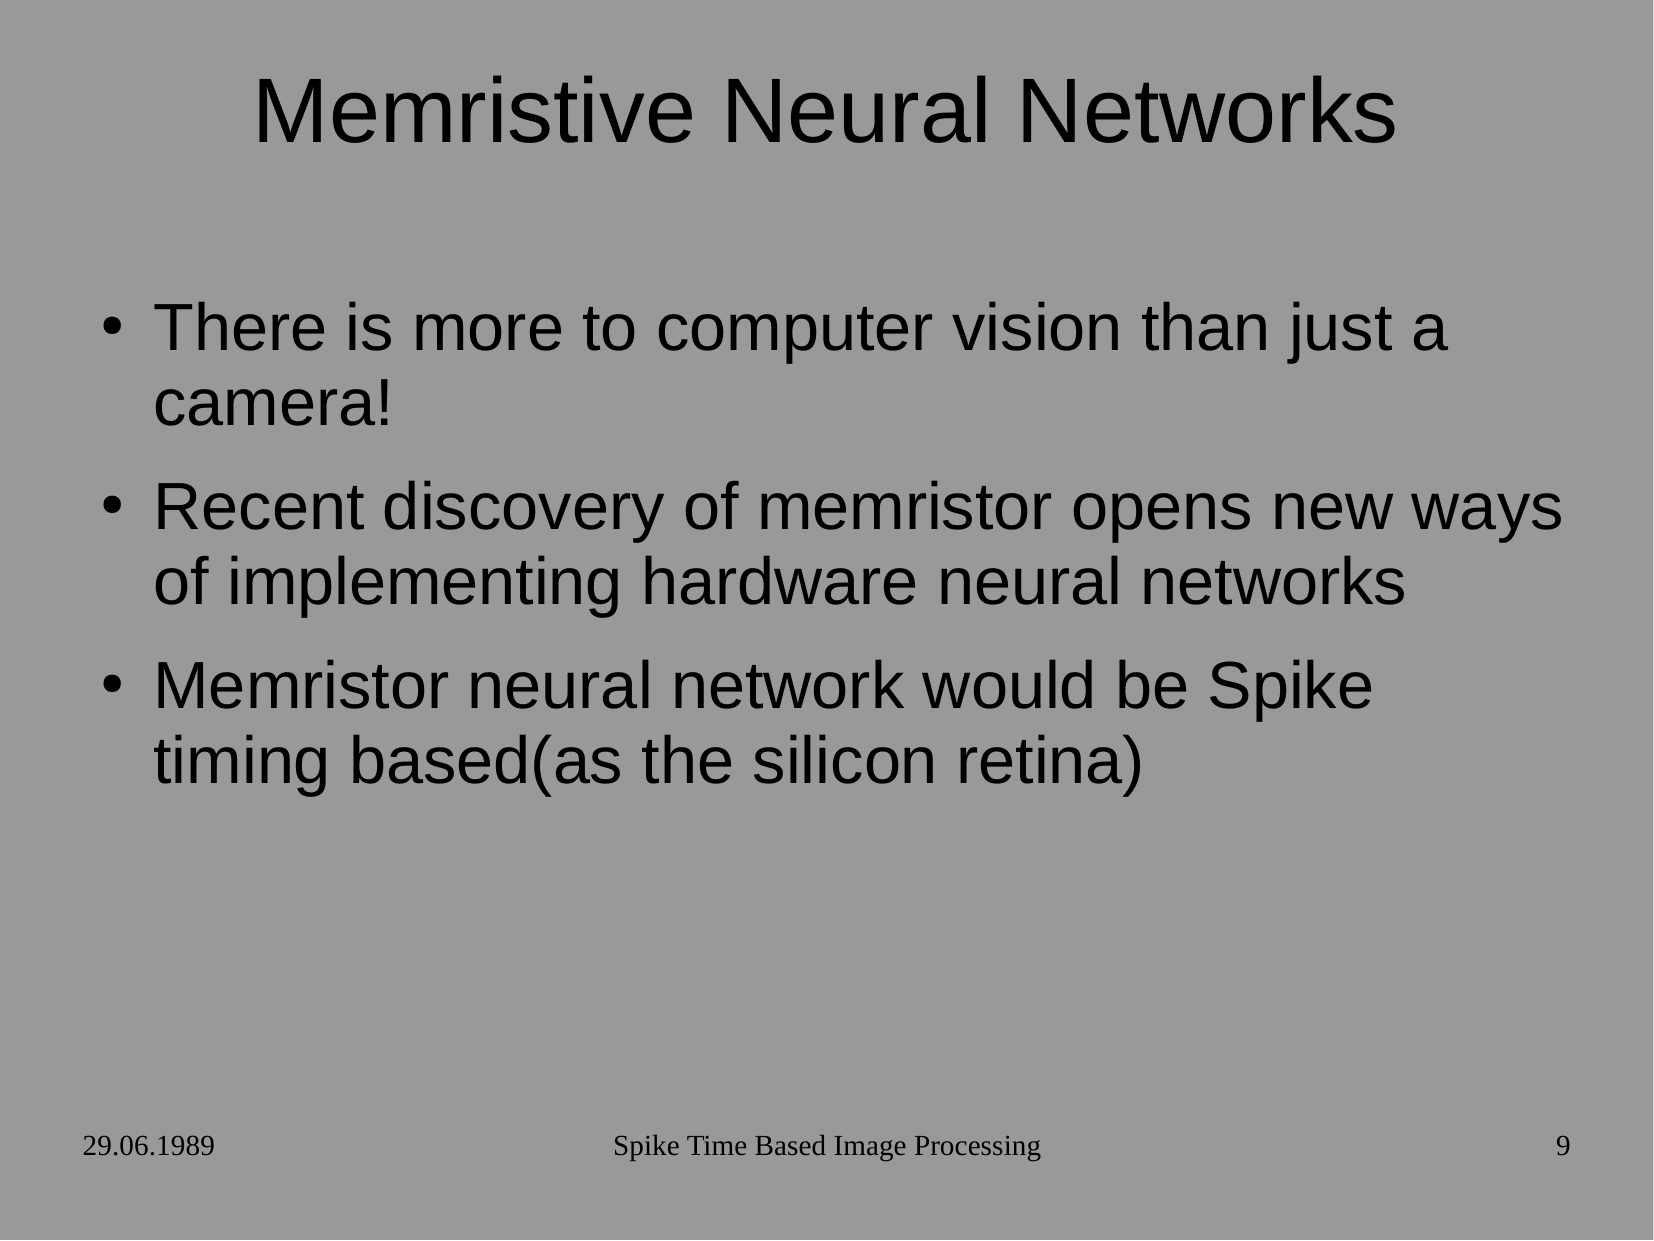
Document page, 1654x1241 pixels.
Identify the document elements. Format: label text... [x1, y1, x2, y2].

title Memristive Neural Networks [82, 49, 1571, 257]
list There is more to computer vision than just a camera! Recent discovery of memristor opens new ways of implementing hardware neural networks Memristor neural network would be Spike timing based(as the silicon retina) [82, 290, 1571, 1010]
